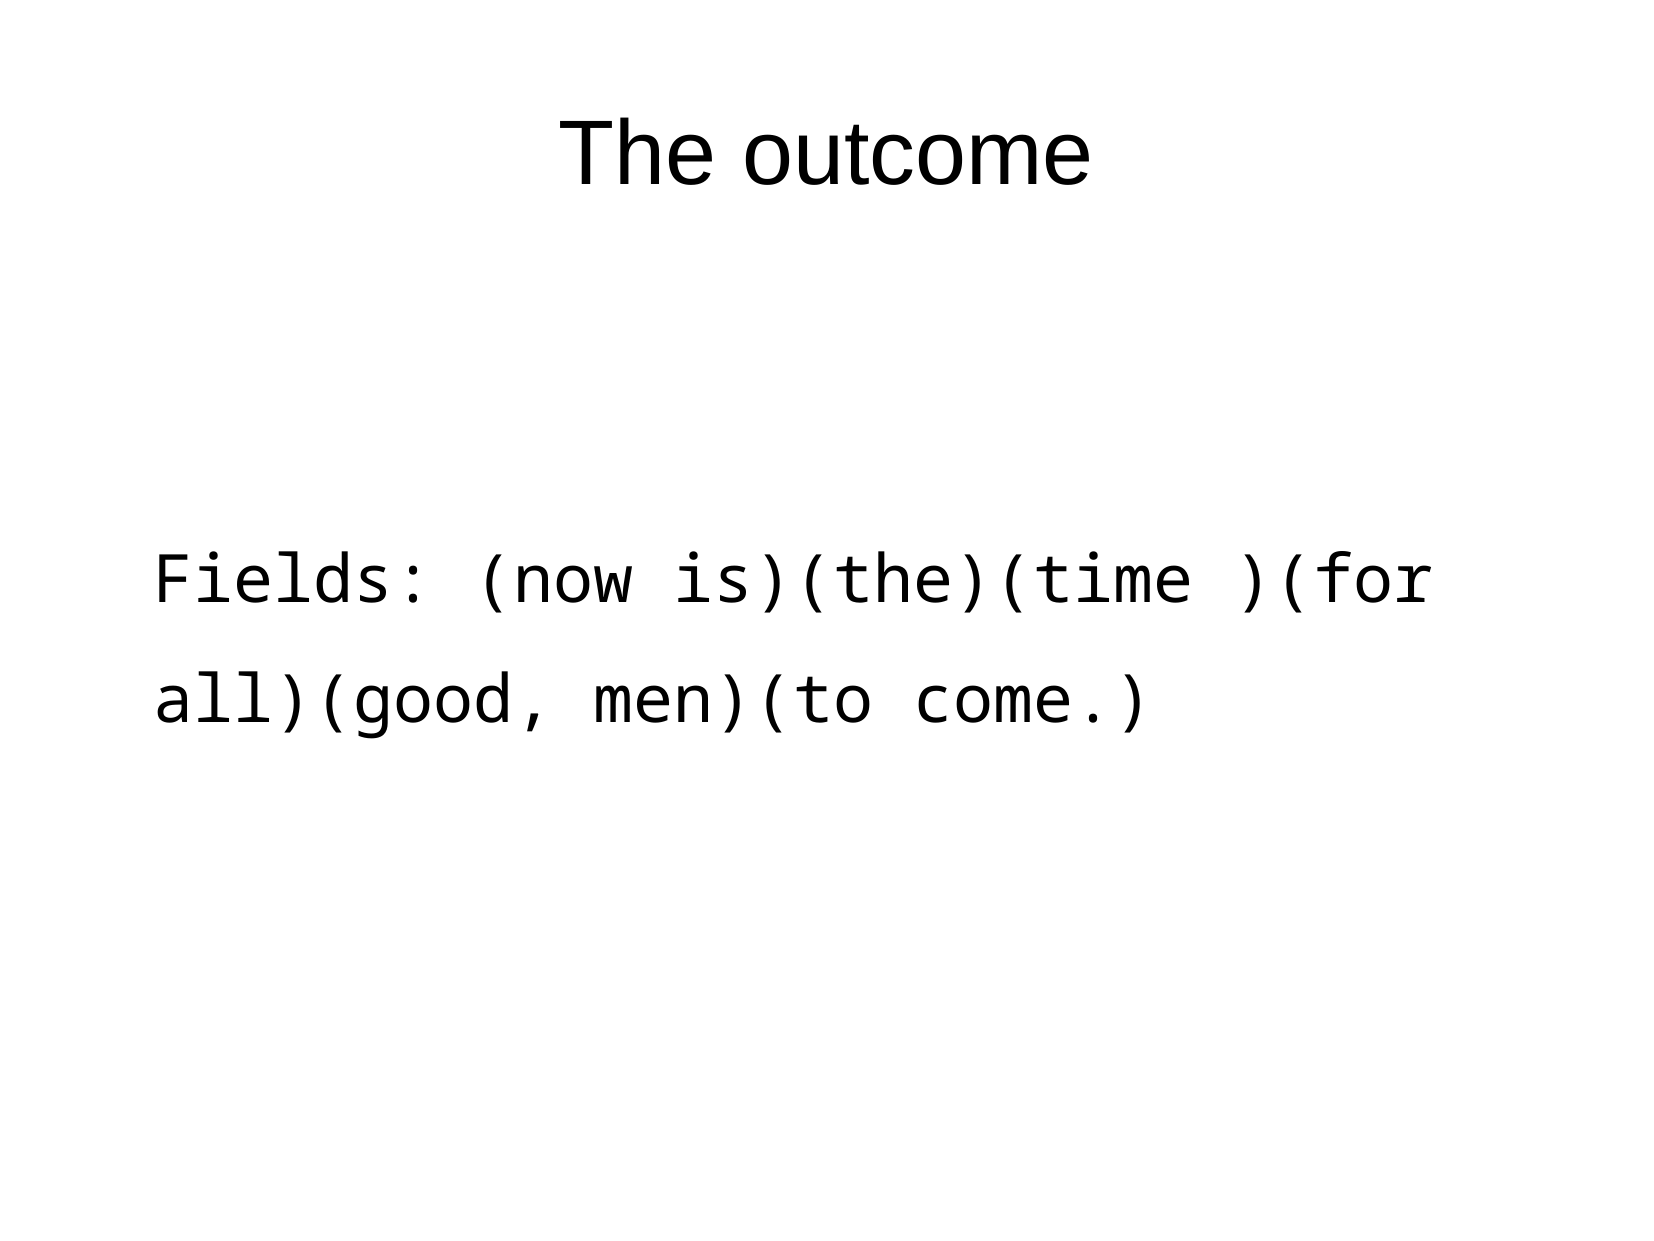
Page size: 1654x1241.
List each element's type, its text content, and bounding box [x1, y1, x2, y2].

title The outcome [82, 49, 1571, 257]
list Fields: (now is)(the)(time )(for all)(good, men)(to come.) [82, 290, 1571, 1010]
